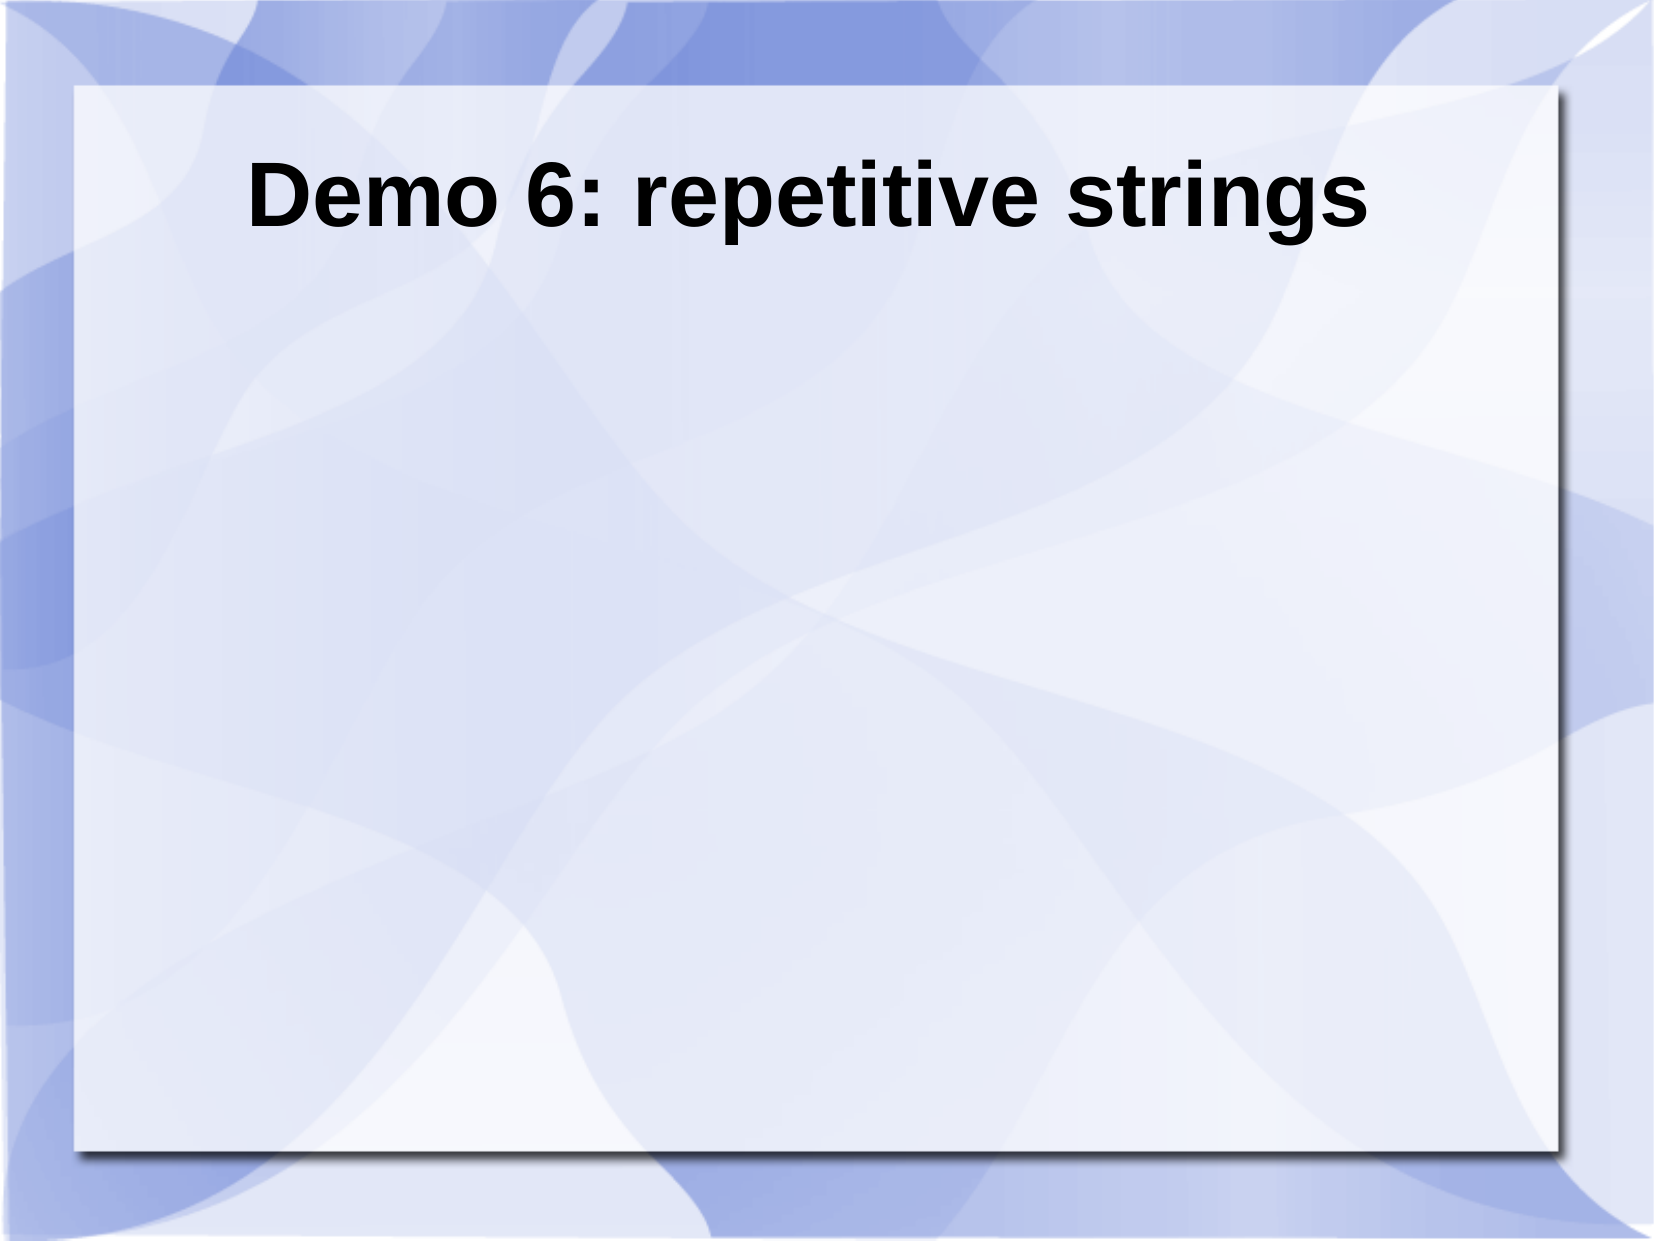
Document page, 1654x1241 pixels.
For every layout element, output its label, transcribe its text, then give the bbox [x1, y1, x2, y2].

picture [0, 0, 1654, 1241]
title Demo 6: repetitive strings [82, 90, 1536, 298]
